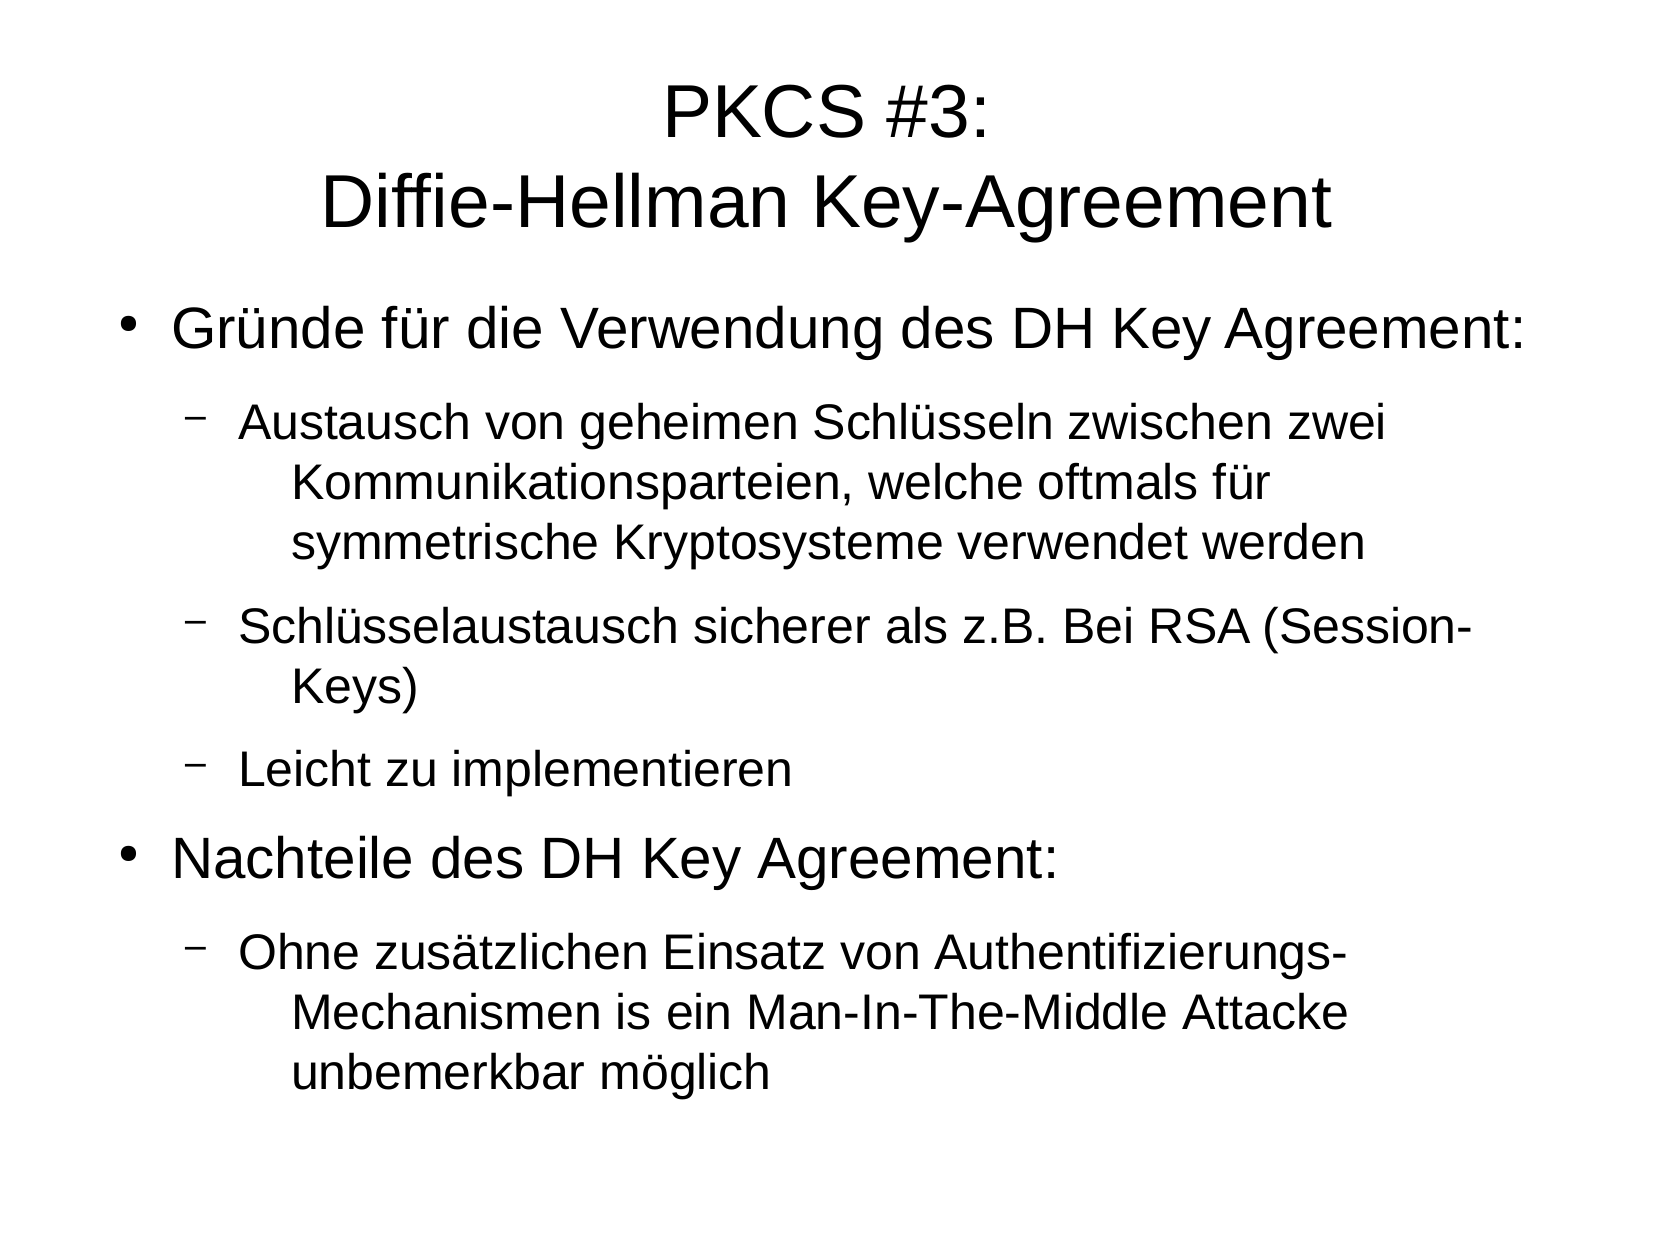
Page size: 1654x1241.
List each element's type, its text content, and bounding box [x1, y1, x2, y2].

text_box PKCS #3: Diffie-Hellman Key-Agreement [82, 62, 1571, 243]
text_box Gründe für die Verwendung des DH Key Agreement: Austausch von geheimen Schlüsseln zwischen zwei Kommunikationsparteien, welche oftmals für symmetrische Kryptosysteme verwendet werden Schlüsselaustausch sicherer als z.B. Bei RSA (Session-Keys) Leicht zu implementieren Nachteile des DH Key Agreement: Ohne zusätzlichen Einsatz von Authentifizierungs-Mechanismen is ein Man-In-The-Middle Attacke unbemerkbar möglich [82, 290, 1571, 1199]
